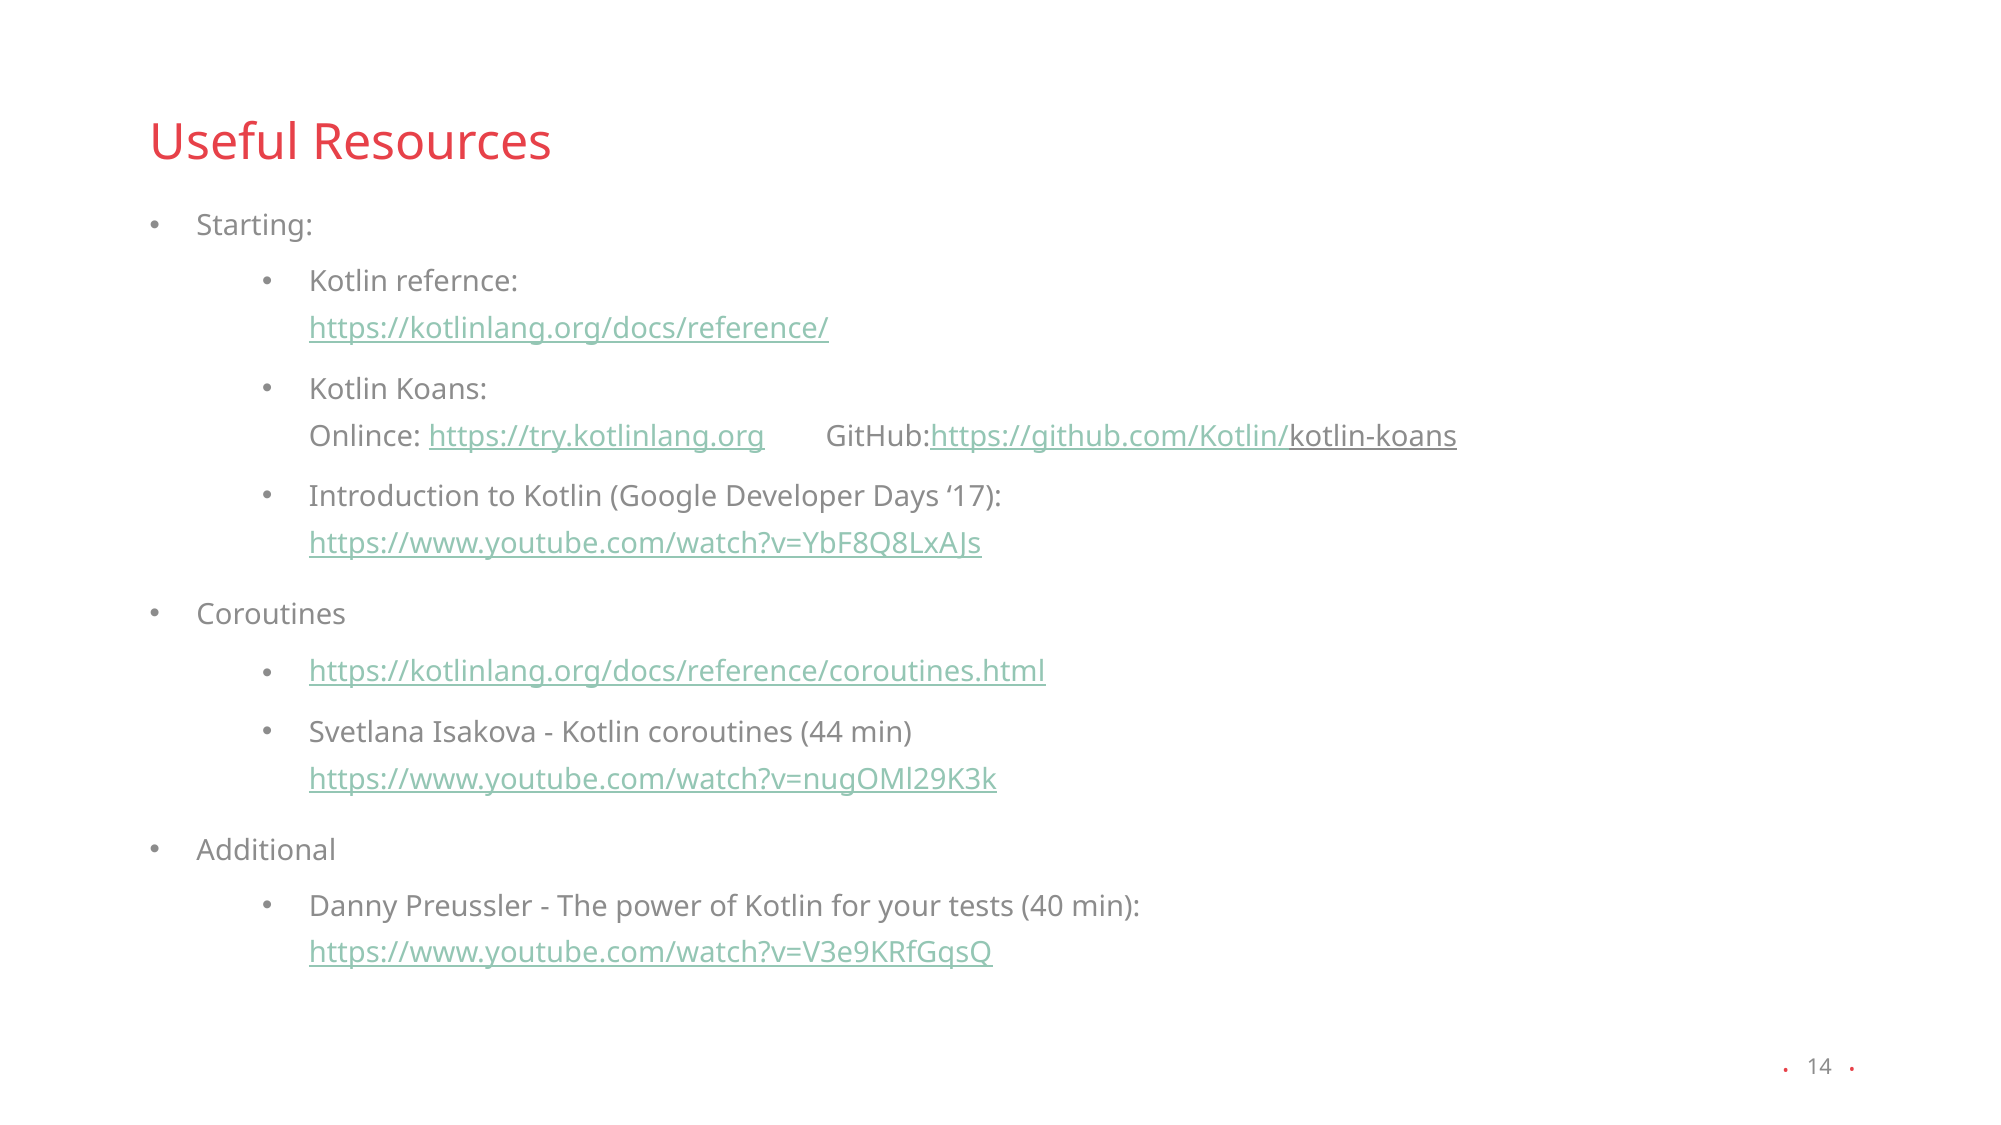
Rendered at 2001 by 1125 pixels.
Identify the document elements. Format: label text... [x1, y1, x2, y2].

list Useful Resources [149, 92, 1851, 171]
list Starting: Kotlin refernce: https://kotlinlang.org/docs/reference/ Kotlin Koans: Onlince: https://try.kotlinlang.org GitHub:https://github.com/Kotlin/kotlin-koans Introduction to Kotlin (Google Developer Days ‘17): https://www.youtube.com/watch?v=YbF8Q8LxAJs Coroutines https://kotlinlang.org/docs/reference/coroutines.html Svetlana Isakova - Kotlin coroutines (44 min) https://www.youtube.com/watch?v=nugOMl29K3k Additional Danny Preussler - The power of Kotlin for your tests (40 min): https://www.youtube.com/watch?v=V3e9KRfGqsQ [149, 196, 1851, 1013]
